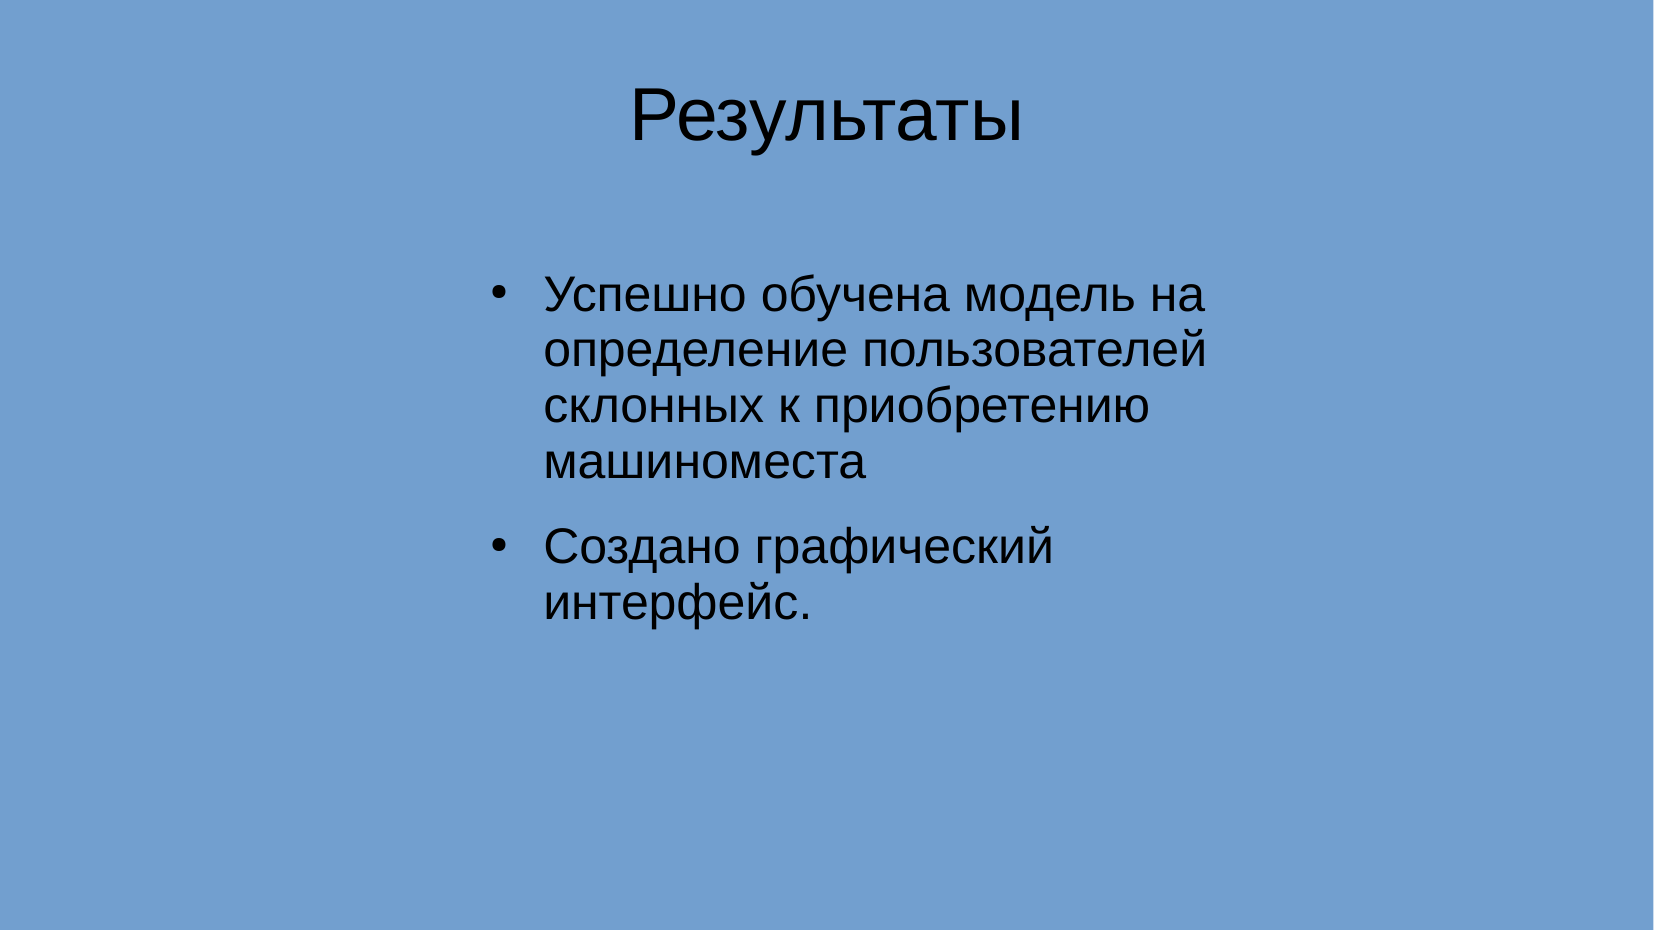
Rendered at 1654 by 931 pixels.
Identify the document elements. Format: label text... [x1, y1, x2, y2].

list Успешно обучена модель на определение пользователей склонных к приобретению машиноместа Создано графический интерфейс. [472, 265, 1241, 806]
title Результаты [82, 37, 1571, 193]
